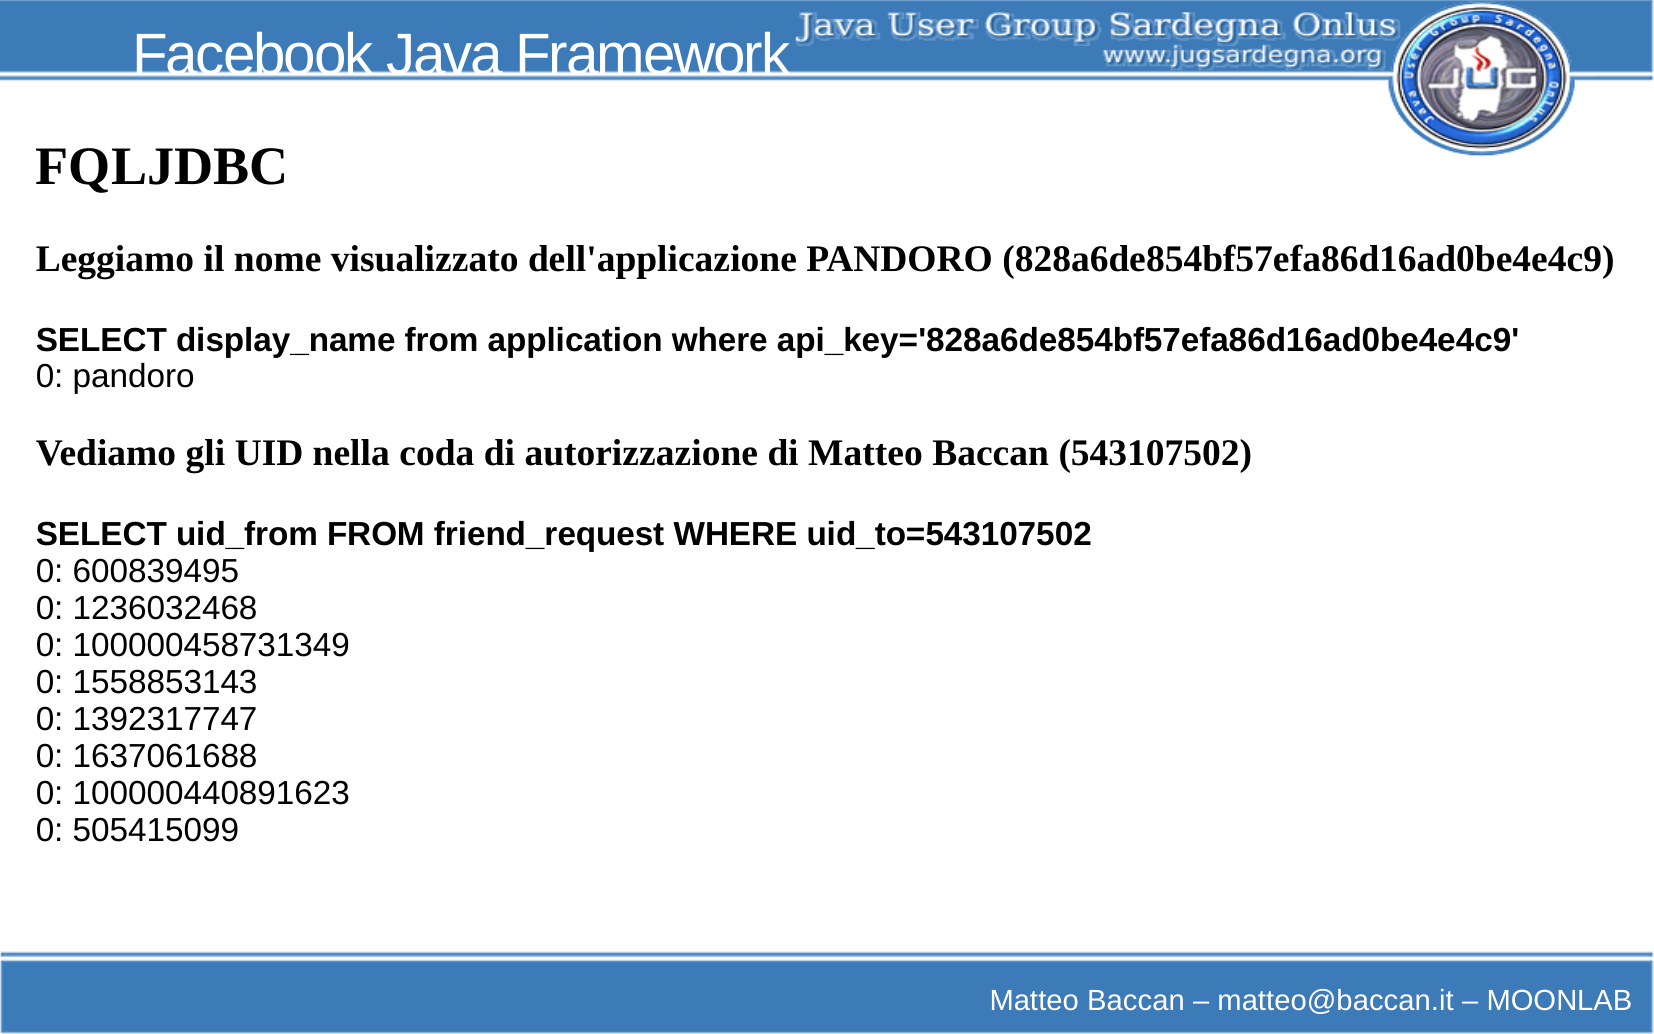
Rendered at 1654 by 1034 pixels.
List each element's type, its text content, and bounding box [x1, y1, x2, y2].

title Facebook Java Framework [132, 5, 1609, 103]
picture [0, 0, 1654, 1034]
text_box FQLJDBC Leggiamo il nome visualizzato dell'applicazione PANDORO (828a6de854bf57efa86d16ad0be4e4c9) SELECT display_name from application where api_key='828a6de854bf57efa86d16ad0be4e4c9' 0: pandoro Vediamo gli UID nella coda di autorizzazione di Matteo Baccan (543107502) SELECT uid_from FROM friend_request WHERE uid_to=543107502 0: 600839495 0: 1236032468 0: 100000458731349 0: 1558853143 0: 1392317747 0: 1637061688 0: 100000440891623 0: 505415099 [21, 129, 1654, 885]
